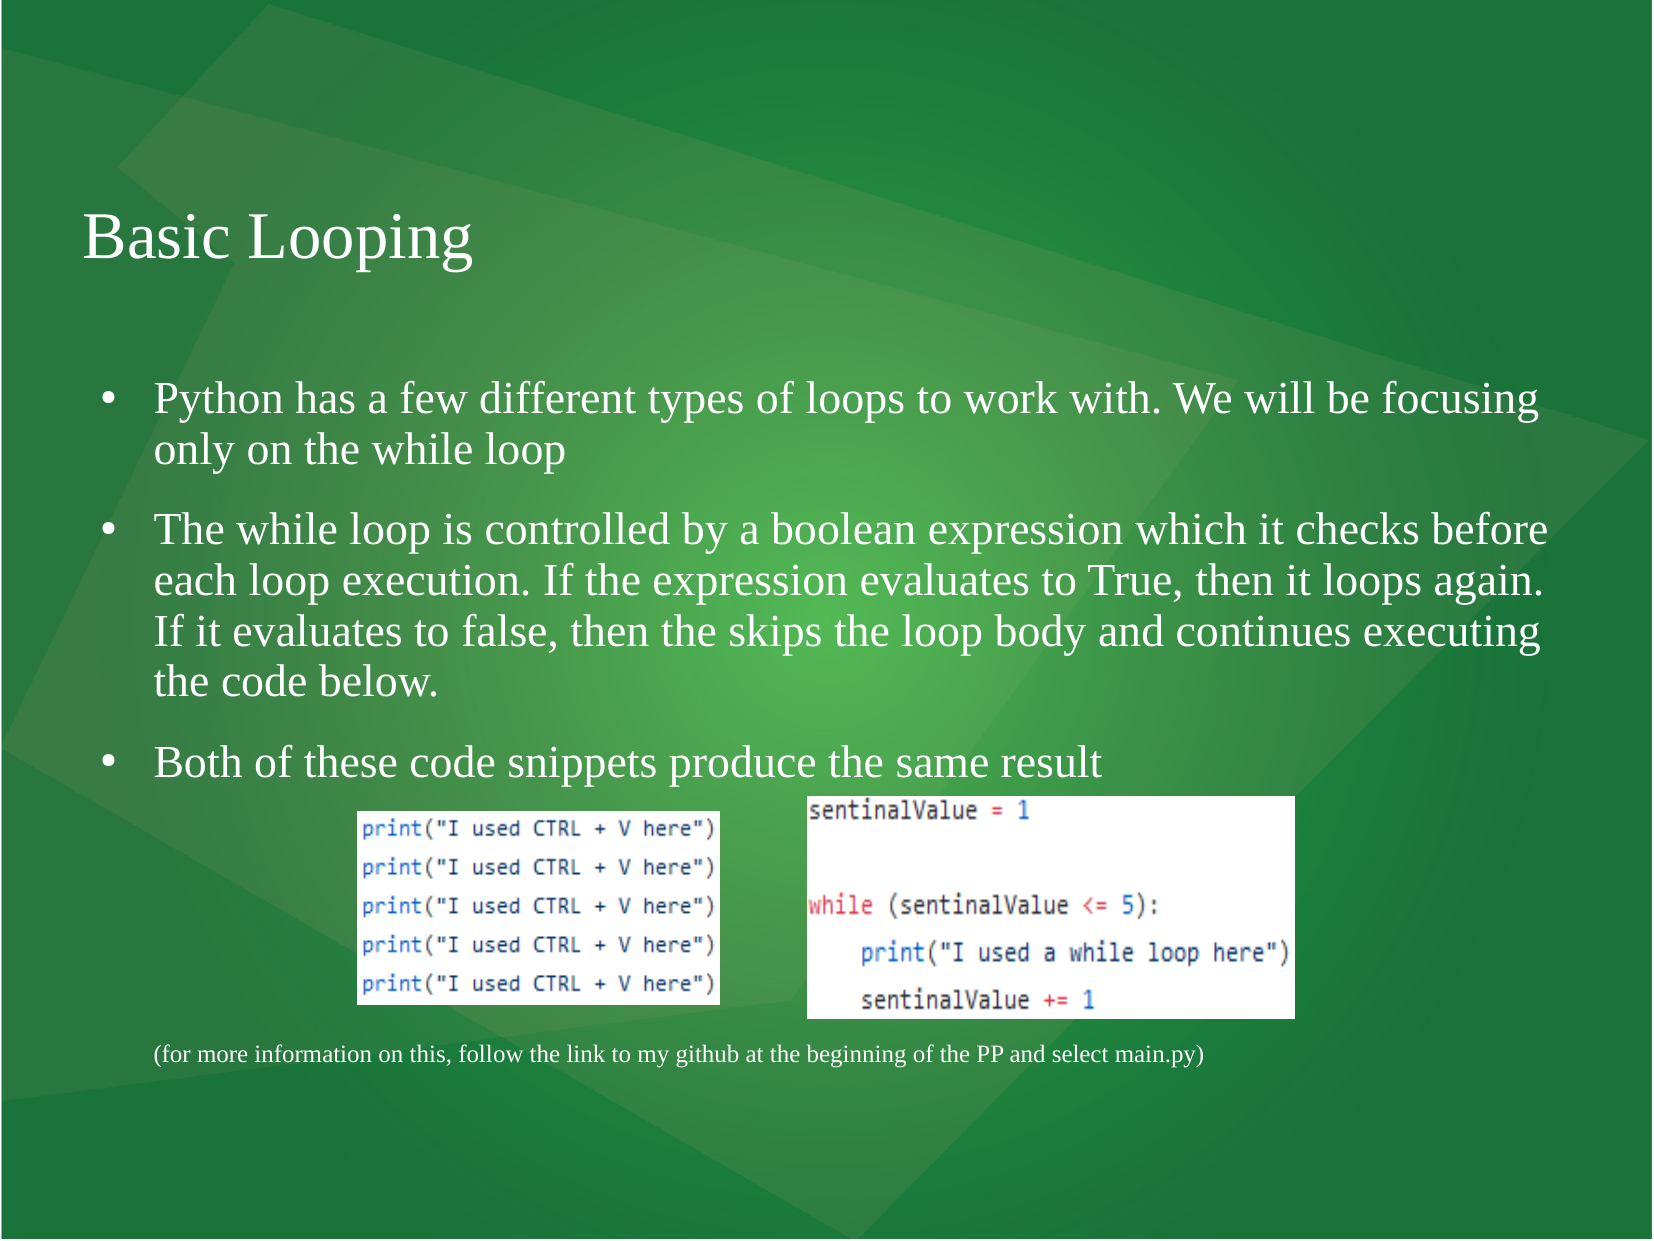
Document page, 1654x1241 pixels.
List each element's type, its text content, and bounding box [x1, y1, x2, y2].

list Python has a few different types of loops to work with. We will be focusing only on the while loop The while loop is controlled by a boolean expression which it checks before each loop execution. If the expression evaluates to True, then it loops again. If it evaluates to false, then the skips the loop body and continues executing the code below. Both of these code snippets produce the same result (for more information on this, follow the link to my github at the beginning of the PP and select main.py) [82, 372, 1571, 1073]
title Basic Looping [82, 132, 1571, 340]
picture [0, 0, 1652, 1241]
